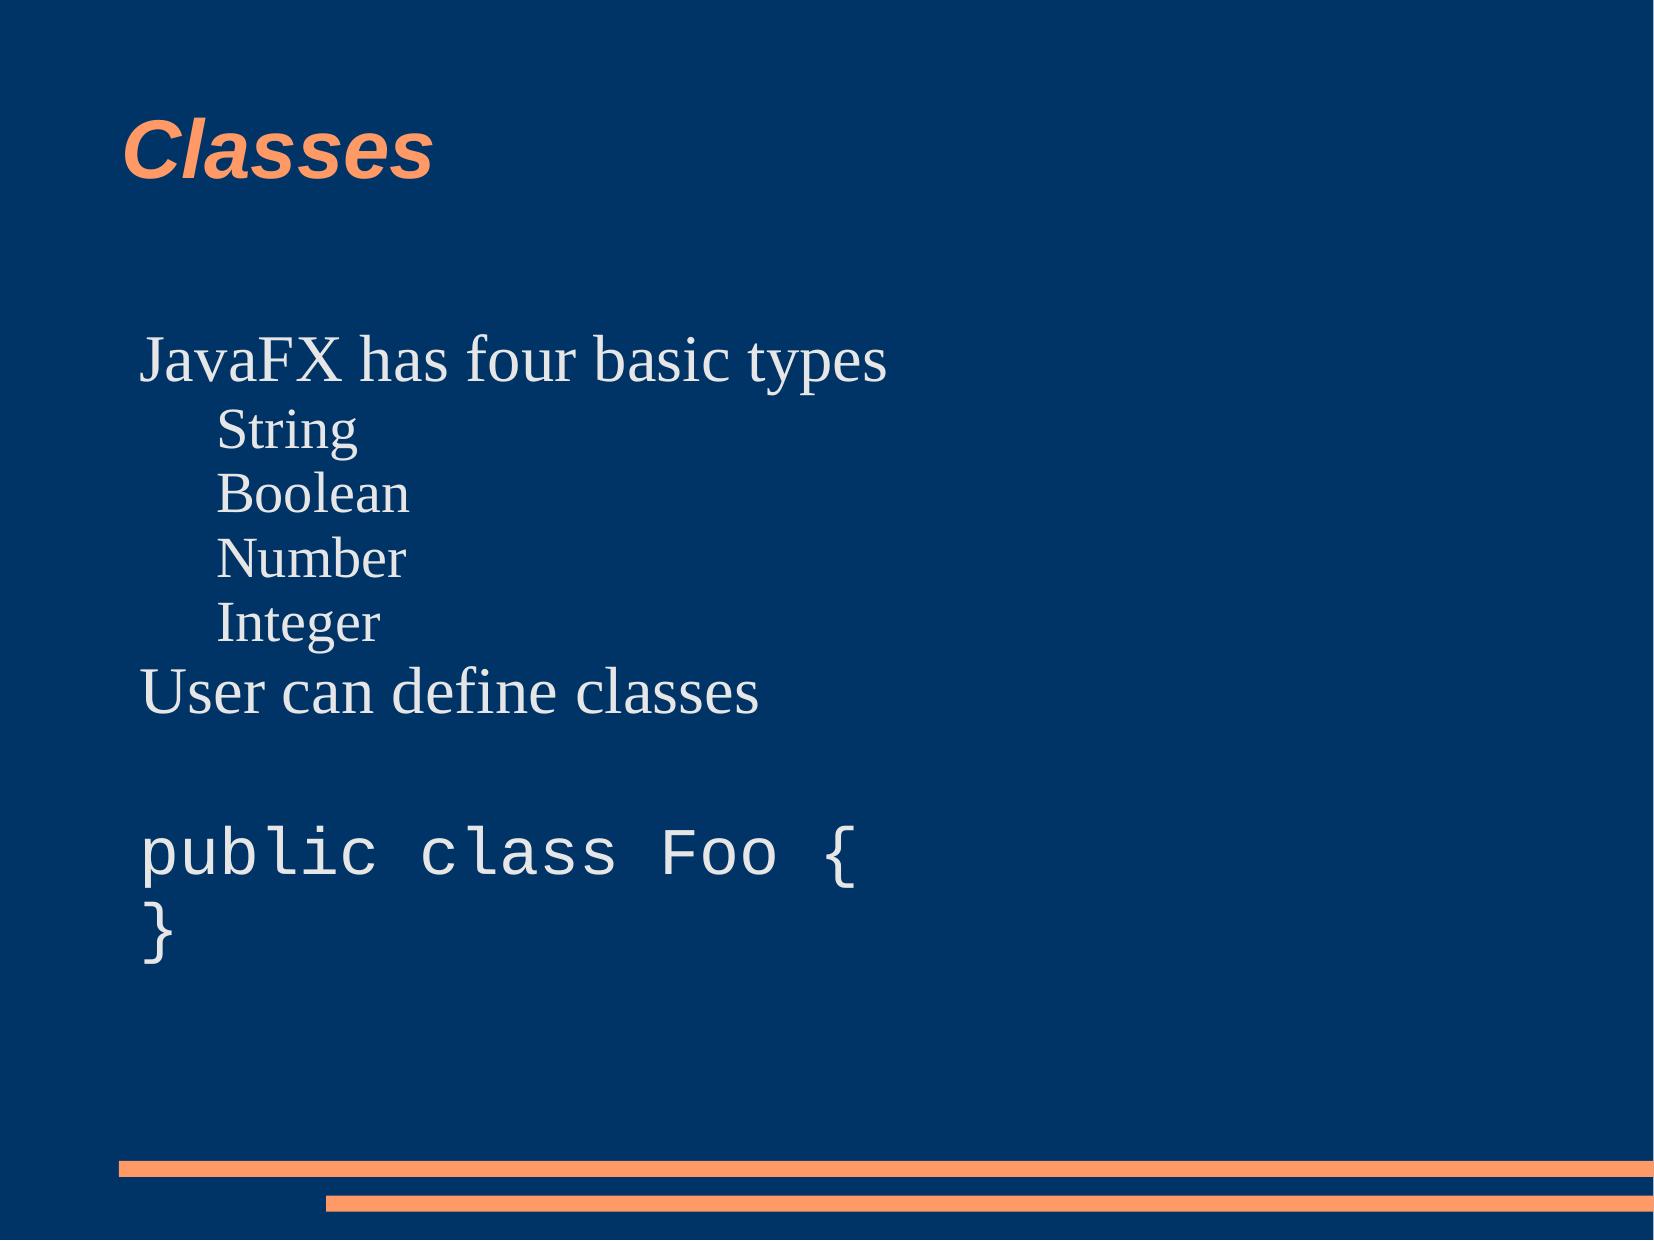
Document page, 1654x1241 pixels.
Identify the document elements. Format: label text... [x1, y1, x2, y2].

list JavaFX has four basic types String Boolean Number Integer User can define classes public class Foo { } [121, 322, 1561, 1133]
title Classes [121, 46, 1534, 254]
